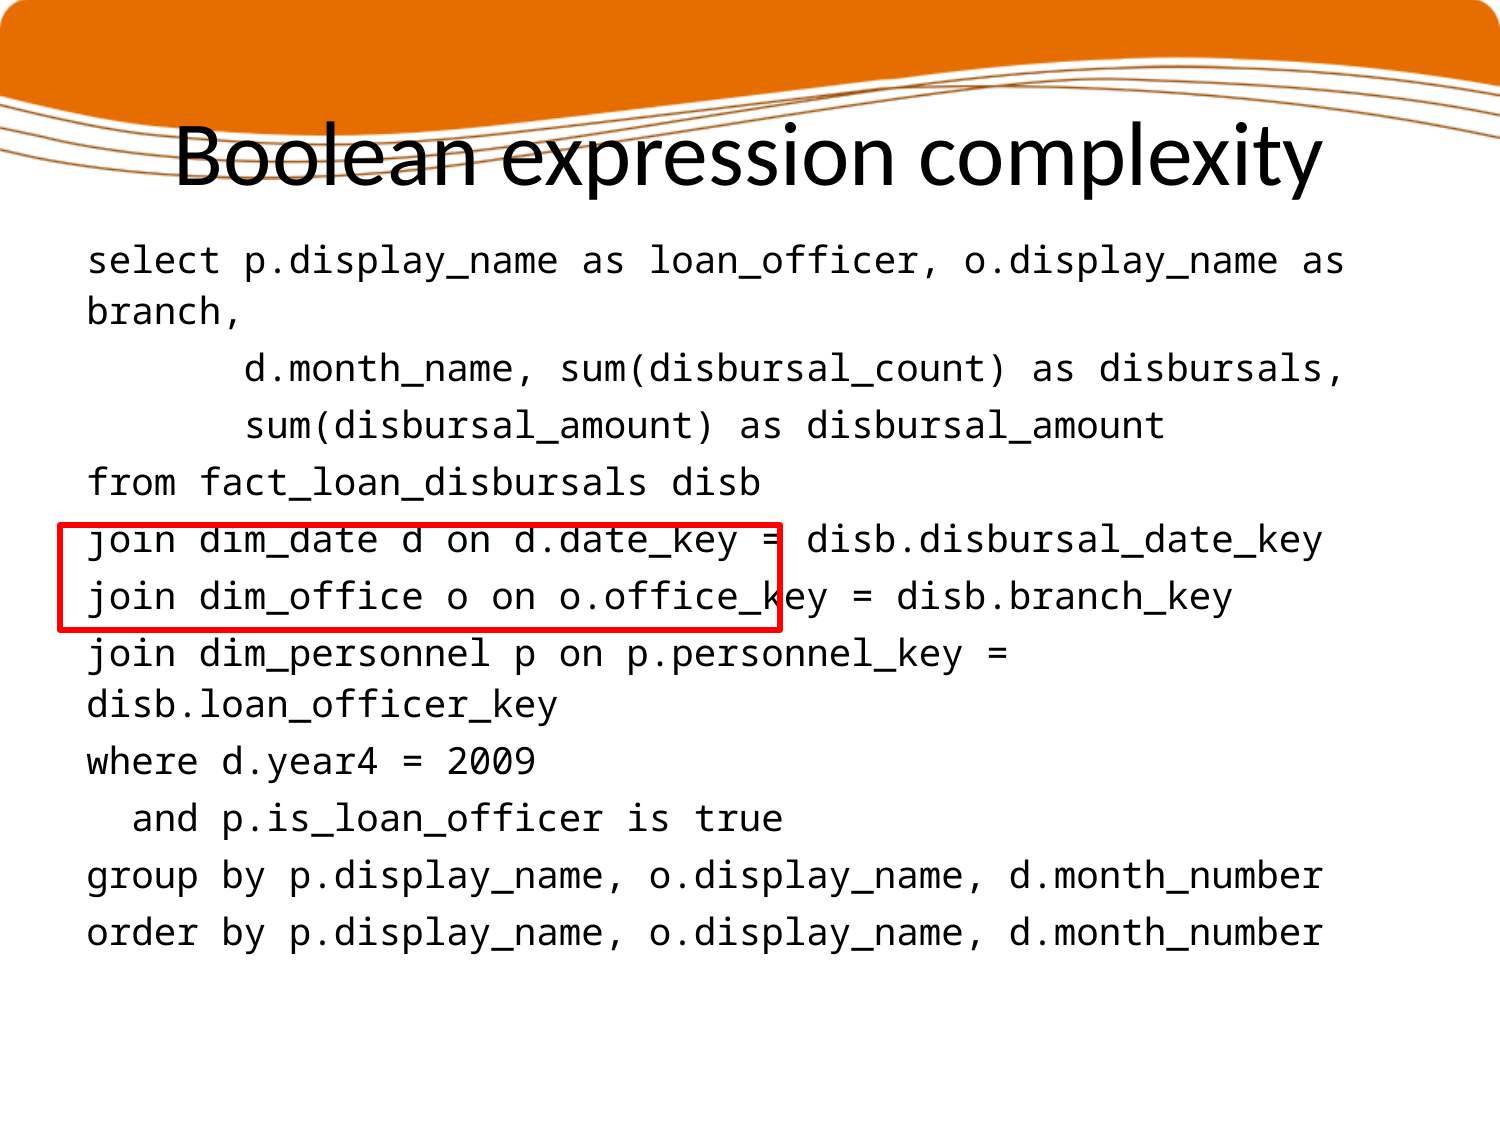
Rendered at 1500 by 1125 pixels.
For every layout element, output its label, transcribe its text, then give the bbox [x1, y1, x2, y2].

title Boolean expression complexity [75, 72, 1426, 226]
picture [0, 0, 1500, 180]
text_box select p.display_name as loan_officer, o.display_name as branch, d.month_name, sum(disbursal_count) as disbursals, sum(disbursal_amount) as disbursal_amount from fact_loan_disbursals disb join dim_date d on d.date_key = disb.disbursal_date_key join dim_office o on o.office_key = disb.branch_key join dim_personnel p on p.personnel_key = disb.loan_officer_key where d.year4 = 2009 and p.is_loan_officer is true group by p.display_name, o.display_name, d.month_number order by p.display_name, o.display_name, d.month_number [71, 528, 777, 627]
text_box select p.display_name as loan_officer, o.display_name as branch, d.month_name, sum(disbursal_count) as disbursals, sum(disbursal_amount) as disbursal_amount from fact_loan_disbursals disb join dim_date d on d.date_key = disb.disbursal_date_key join dim_office o on o.office_key = disb.branch_key join dim_personnel p on p.personnel_key = disb.loan_officer_key where d.year4 = 2009 and p.is_loan_officer is true group by p.display_name, o.display_name, d.month_number order by p.display_name, o.display_name, d.month_number [71, 225, 1442, 906]
